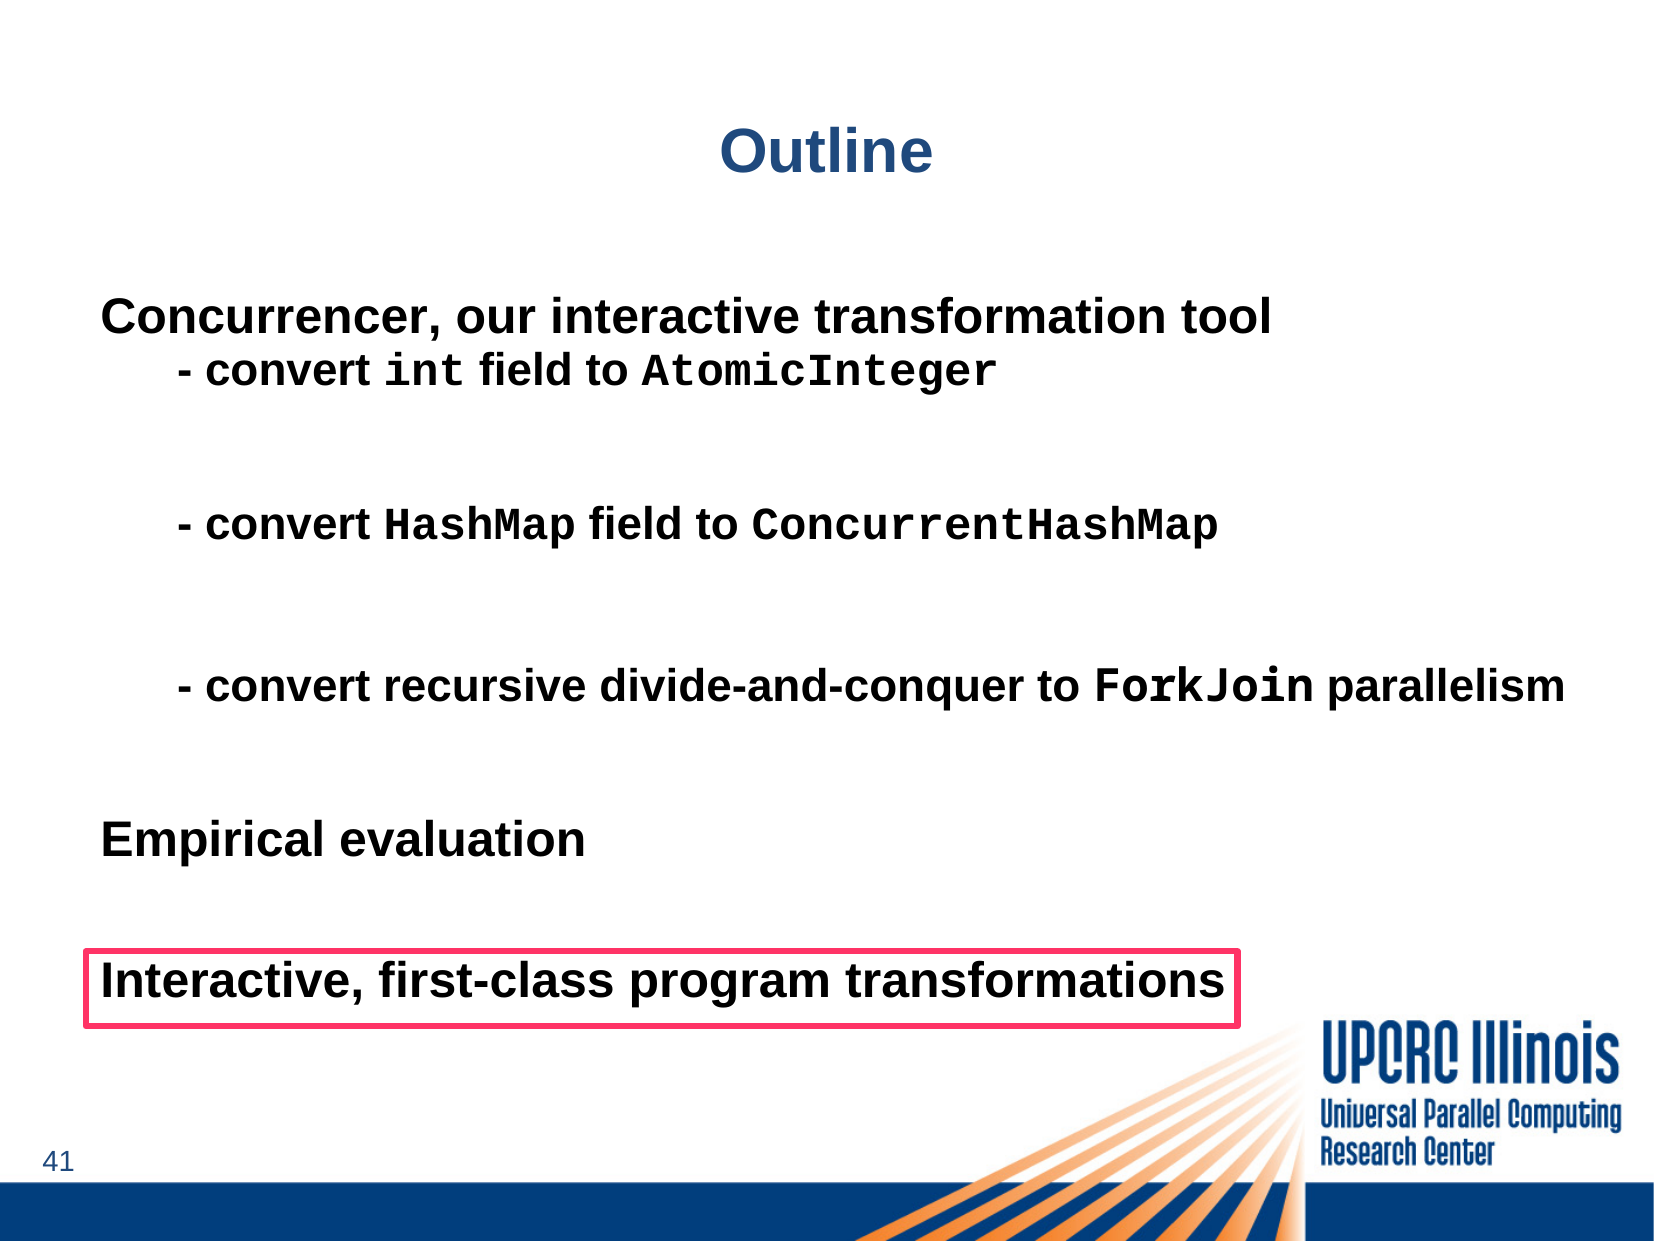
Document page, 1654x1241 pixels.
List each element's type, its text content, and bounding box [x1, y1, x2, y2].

list Concurrencer, our interactive transformation tool - convert int field to AtomicInteger - convert HashMap field to ConcurrentHashMap - convert recursive divide-and-conquer to ForkJoin parallelism Empirical evaluation Interactive, first-class program transformations [82, 290, 1571, 1094]
title Outline [82, 49, 1571, 257]
picture [0, 1005, 1654, 1241]
